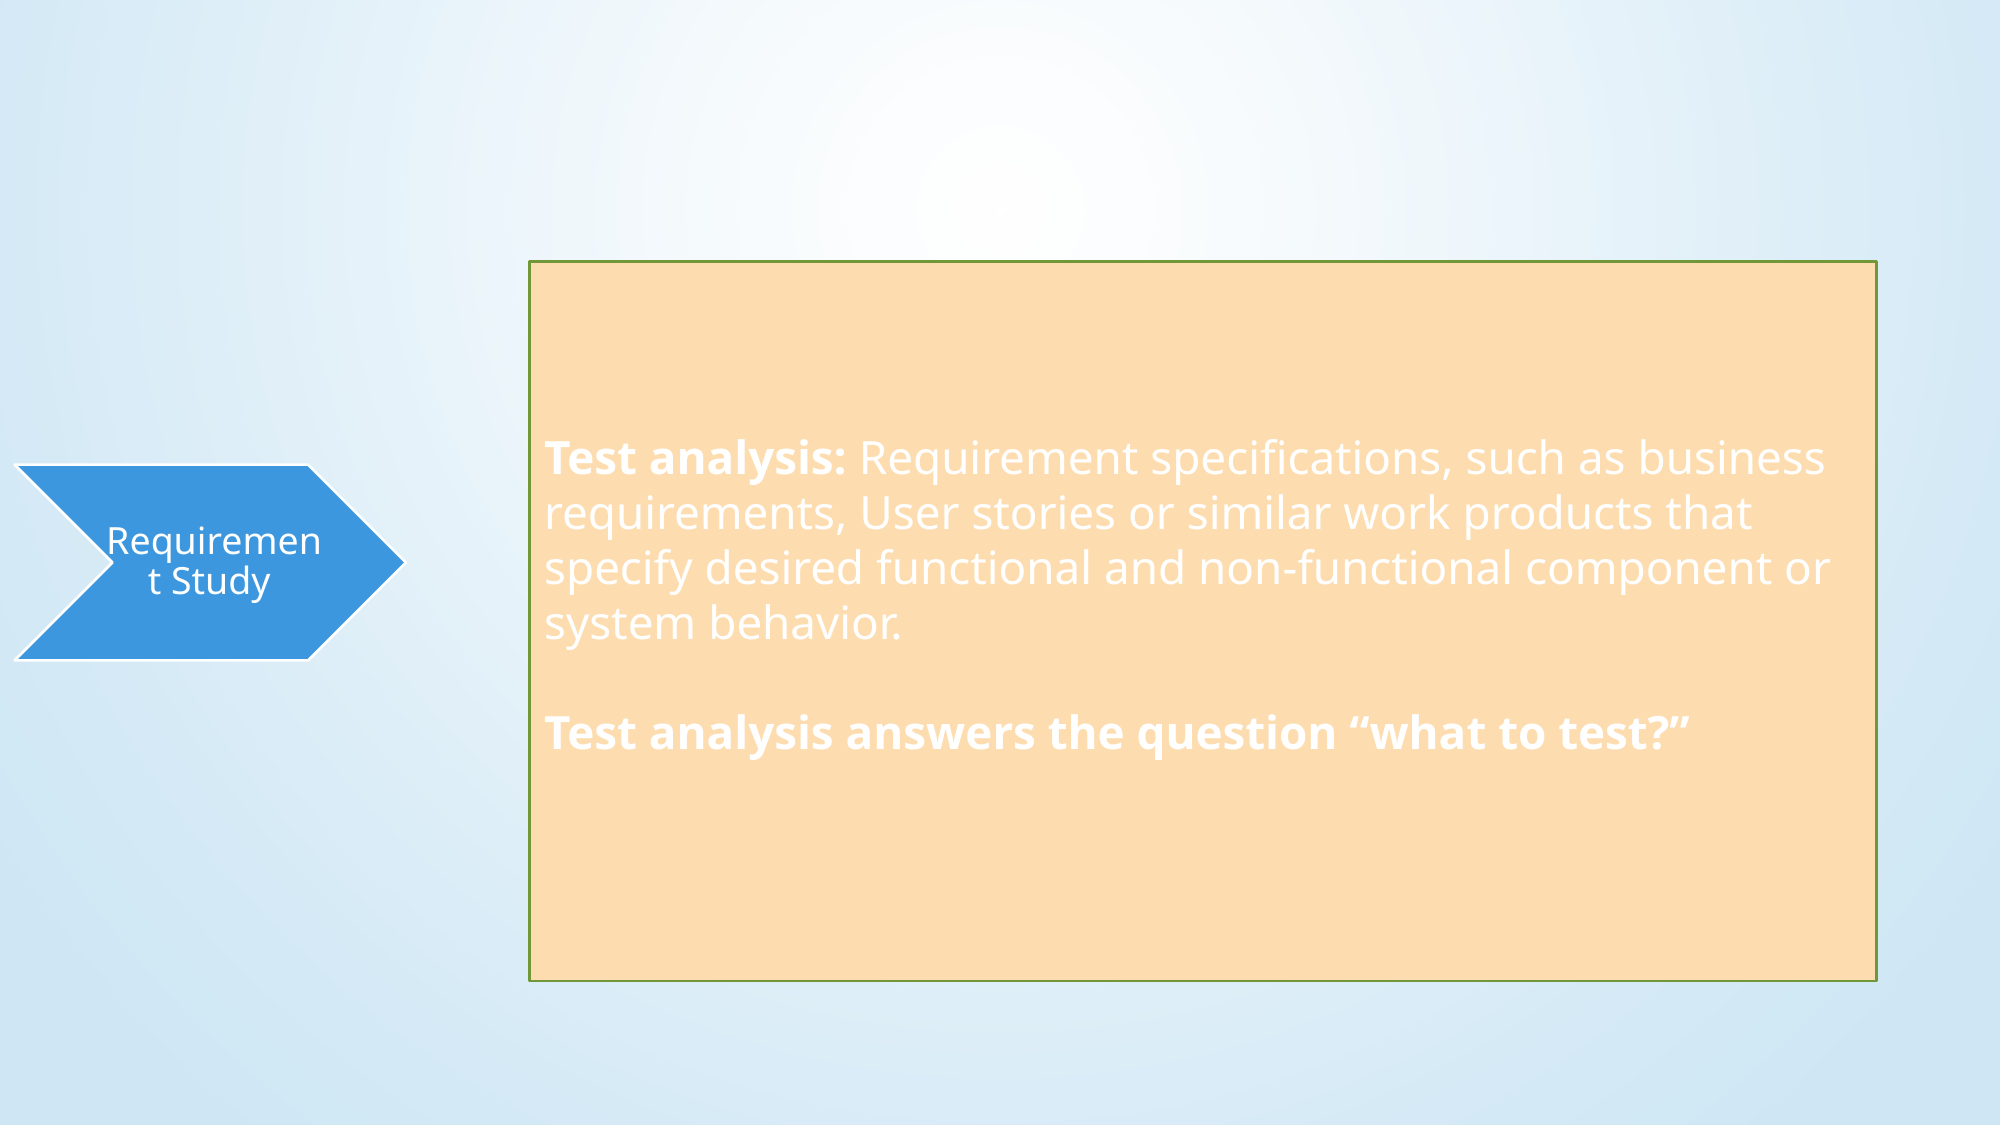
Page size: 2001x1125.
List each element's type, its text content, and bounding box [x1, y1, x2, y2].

text_box [328, 484, 406, 641]
text_box Test analysis: Requirement specifications, such as business requirements, User stories or similar work products that specify desired functional and non-functional component or system behavior. Test analysis answers the question “what to test?” [529, 261, 1877, 981]
picture [0, 0, 2000, 1125]
text_box [14, 464, 92, 543]
text_box Requirement Study [92, 464, 328, 661]
text_box [14, 582, 92, 661]
